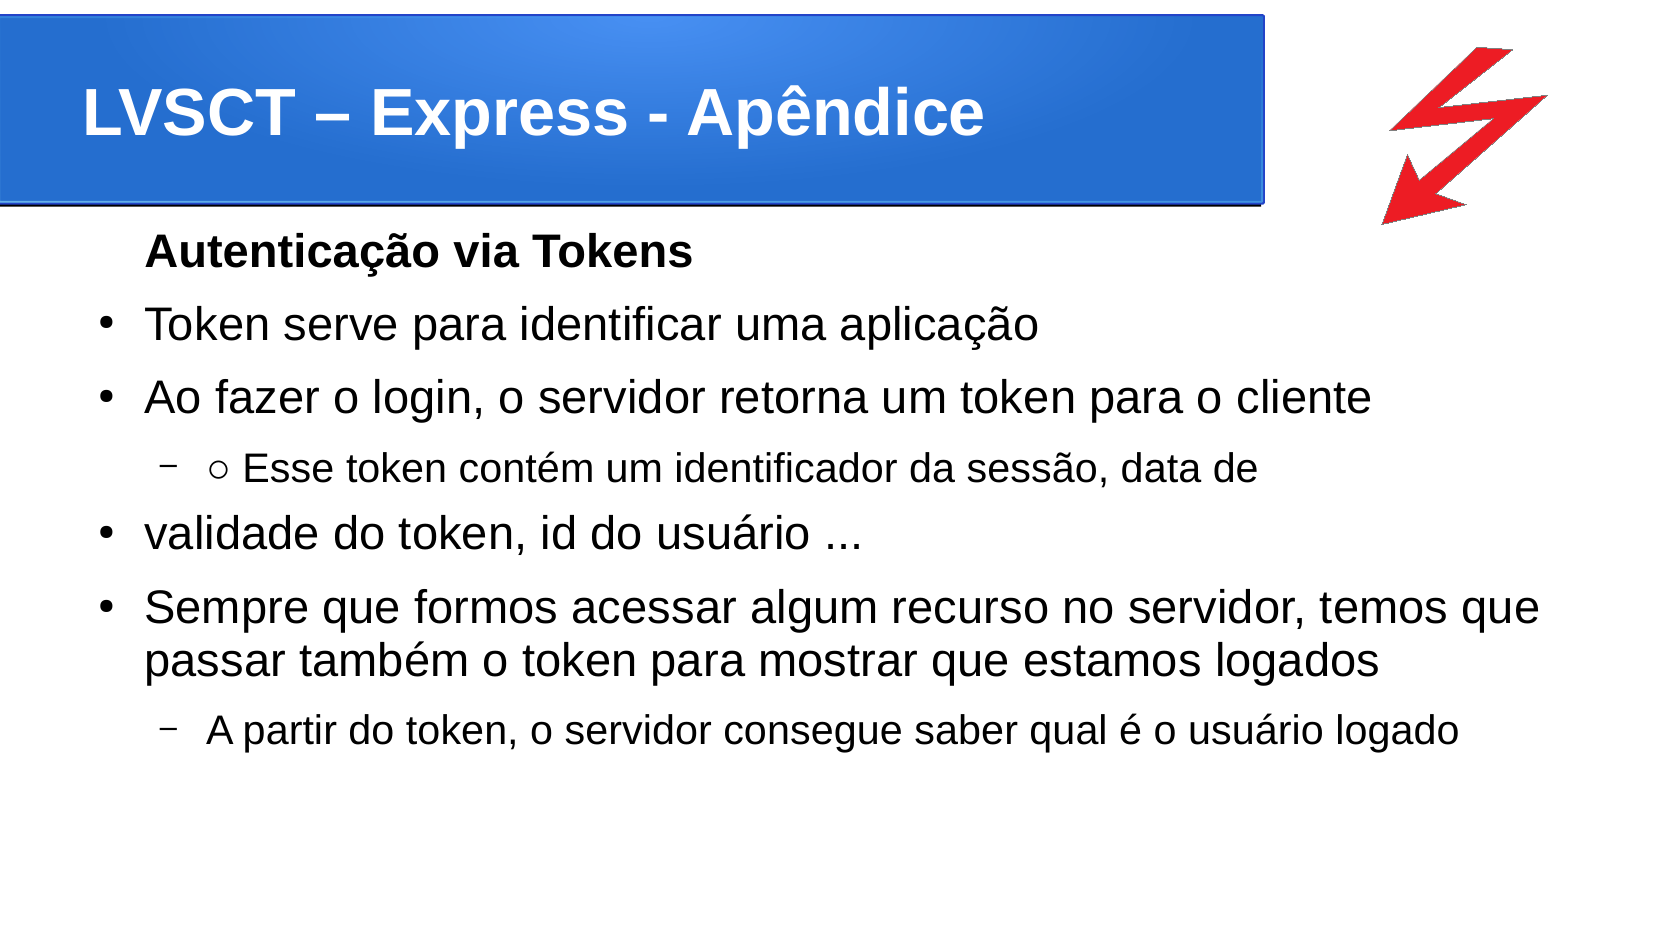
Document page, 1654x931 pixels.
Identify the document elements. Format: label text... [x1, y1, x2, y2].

list Autenticação via Tokens Token serve para identificar uma aplicação Ao fazer o login, o servidor retorna um token para o cliente ○ Esse token contém um identificador da sessão, data de validade do token, id do usuário ... Sempre que formos acessar algum recurso no servidor, temos que passar também o token para mostrar que estamos logados A partir do token, o servidor consegue saber qual é o usuário logado [82, 224, 1571, 764]
text_box [1381, 47, 1548, 225]
title LVSCT – Express - Apêndice [82, 35, 1235, 189]
